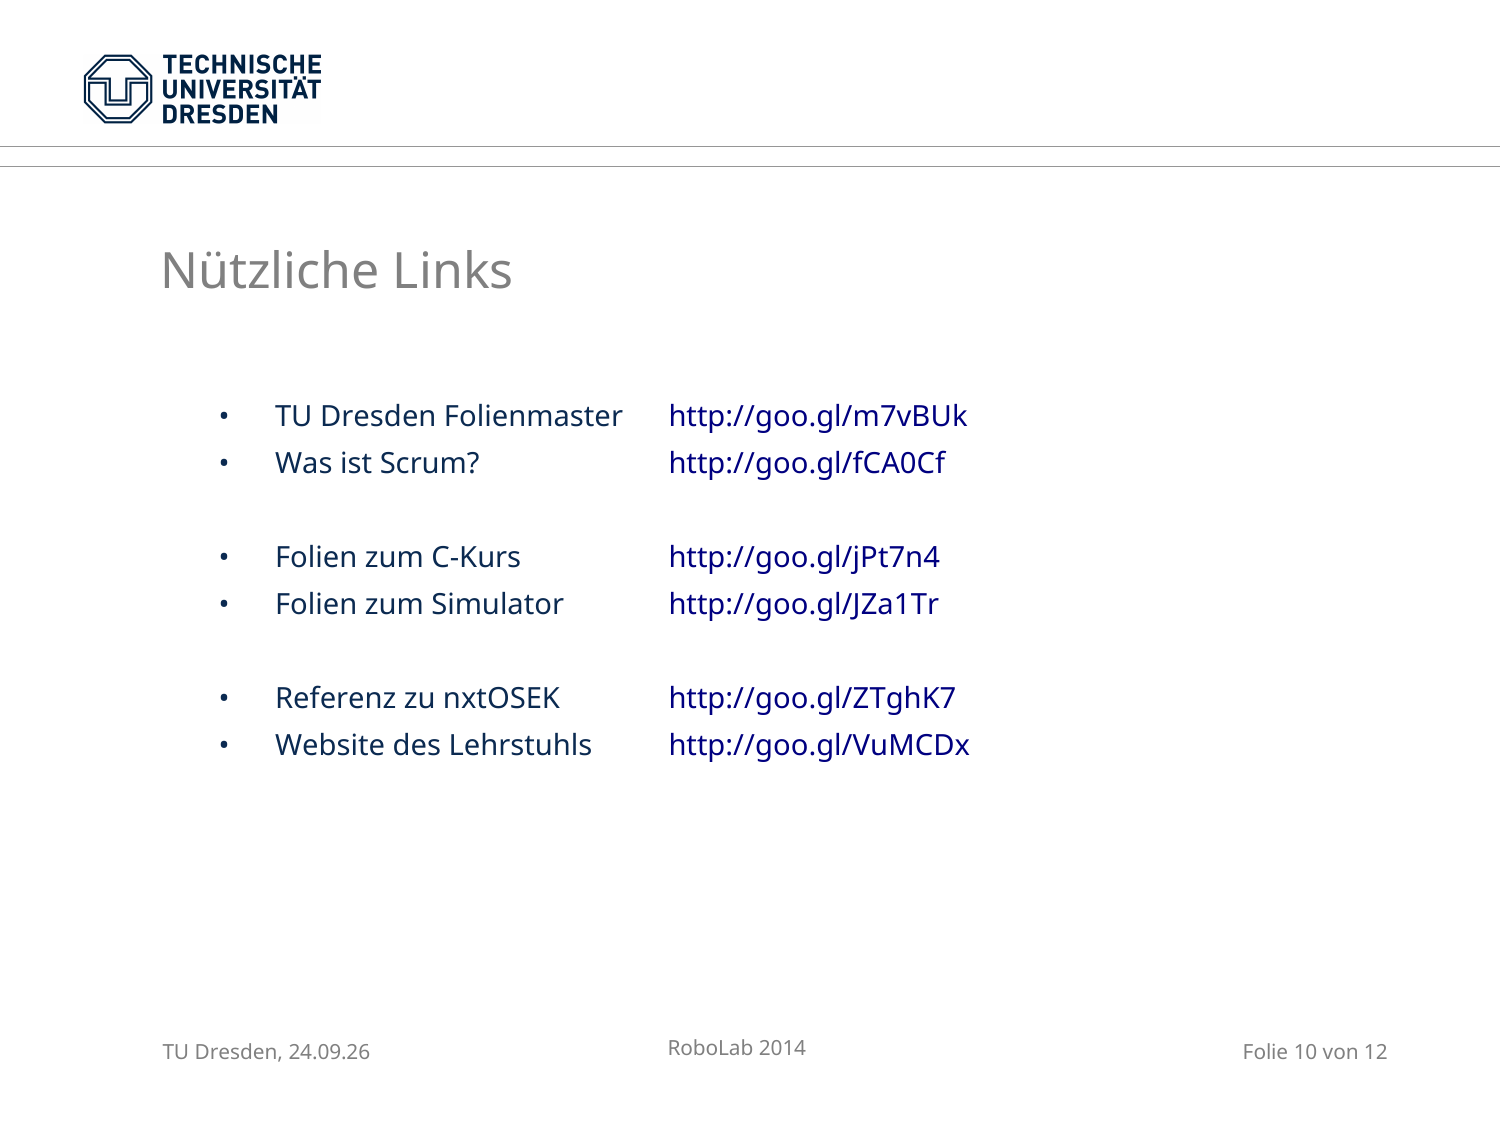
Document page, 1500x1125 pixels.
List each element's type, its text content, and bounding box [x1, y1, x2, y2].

picture [83, 54, 321, 124]
list TU Dresden Folienmaster http://goo.gl/m7vBUk Was ist Scrum? http://goo.gl/fCA0Cf Folien zum C-Kurs http://goo.gl/jPt7n4 Folien zum Simulator http://goo.gl/JZa1Tr Referenz zu nxtOSEK http://goo.gl/ZTghK7 Website des Lehrstuhls http://goo.gl/VuMCDx [162, 387, 1388, 963]
title Nützliche Links [160, 230, 1392, 307]
